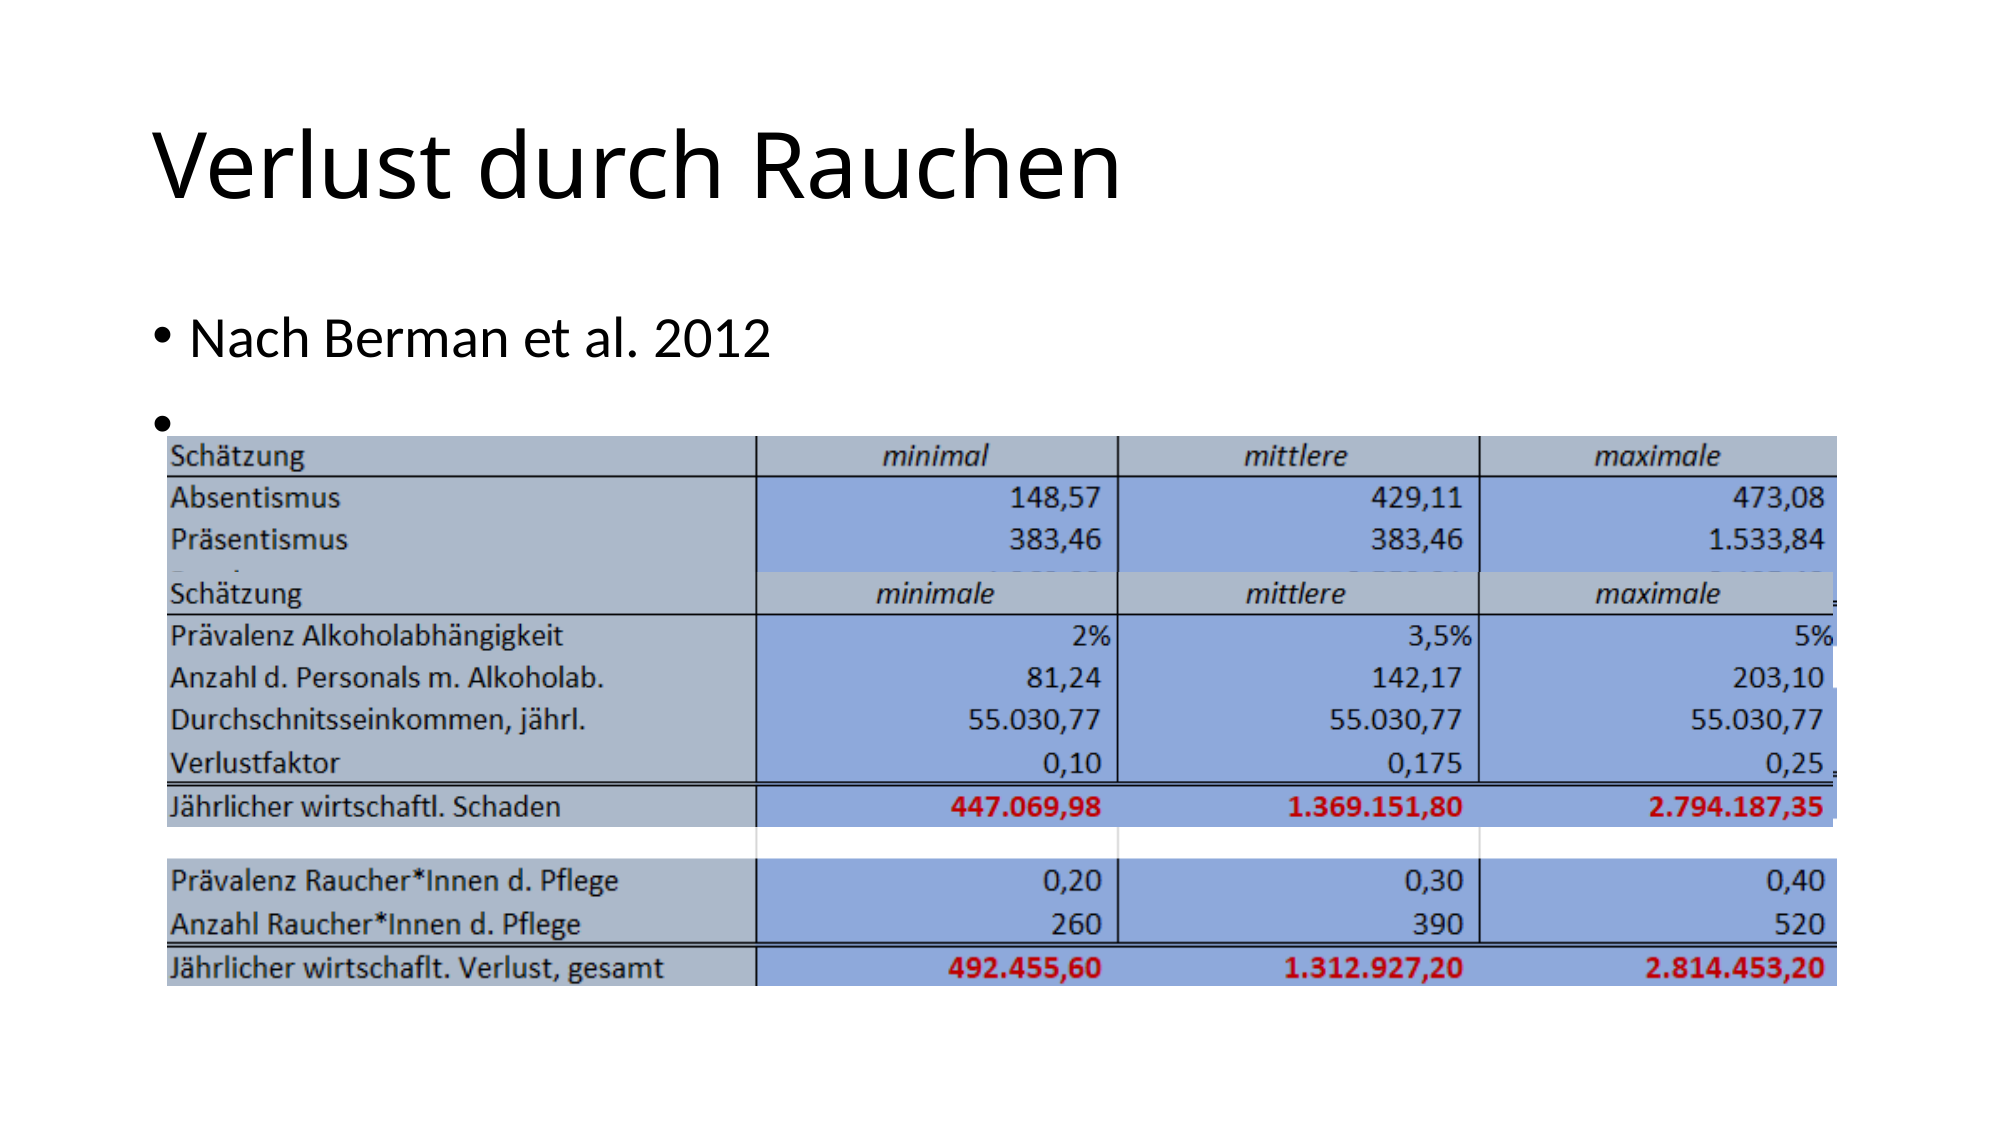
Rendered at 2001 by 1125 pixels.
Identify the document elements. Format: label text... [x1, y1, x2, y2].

picture [167, 436, 1837, 986]
title Verlust durch Rauchen [137, 59, 1863, 278]
list Nach Berman et al. 2012 [137, 299, 1863, 1014]
